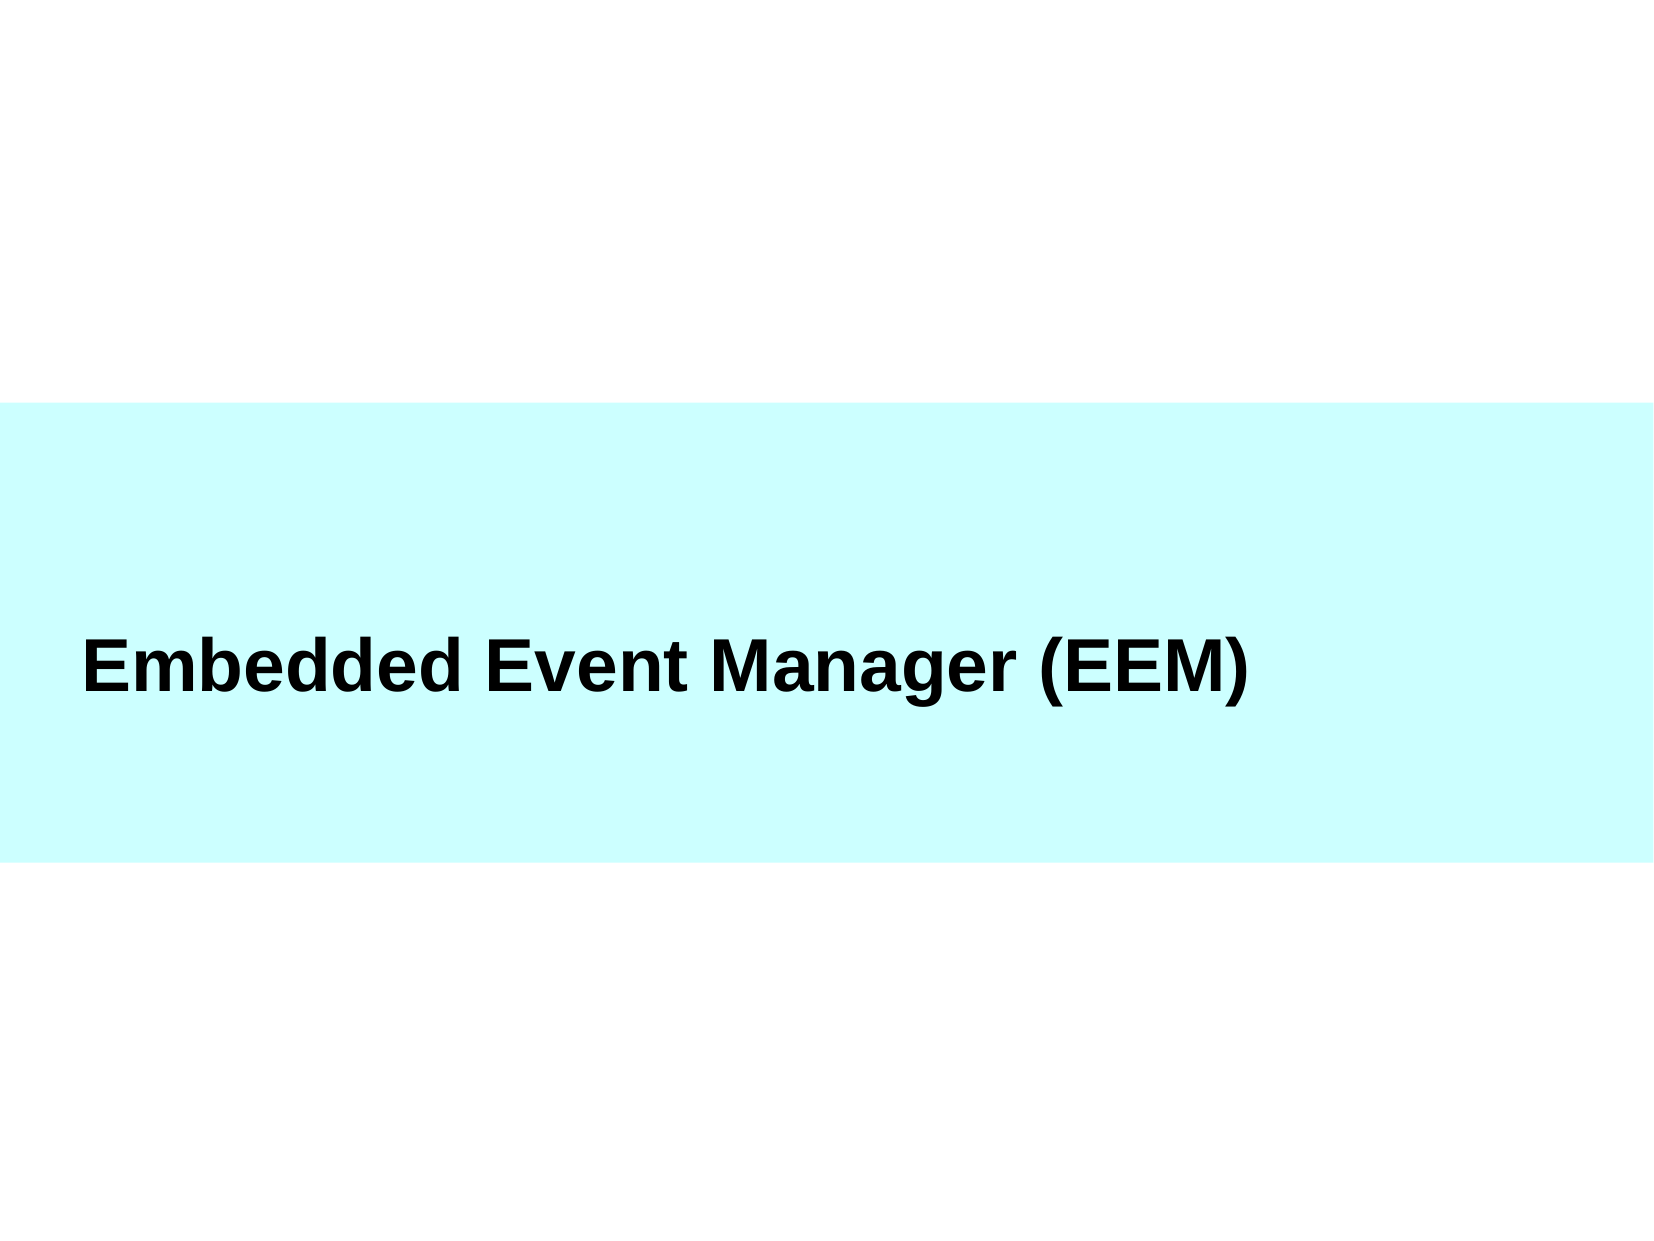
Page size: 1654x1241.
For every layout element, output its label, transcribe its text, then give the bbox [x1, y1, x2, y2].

text_box Embedded Event Manager (EEM) [67, 620, 1530, 772]
